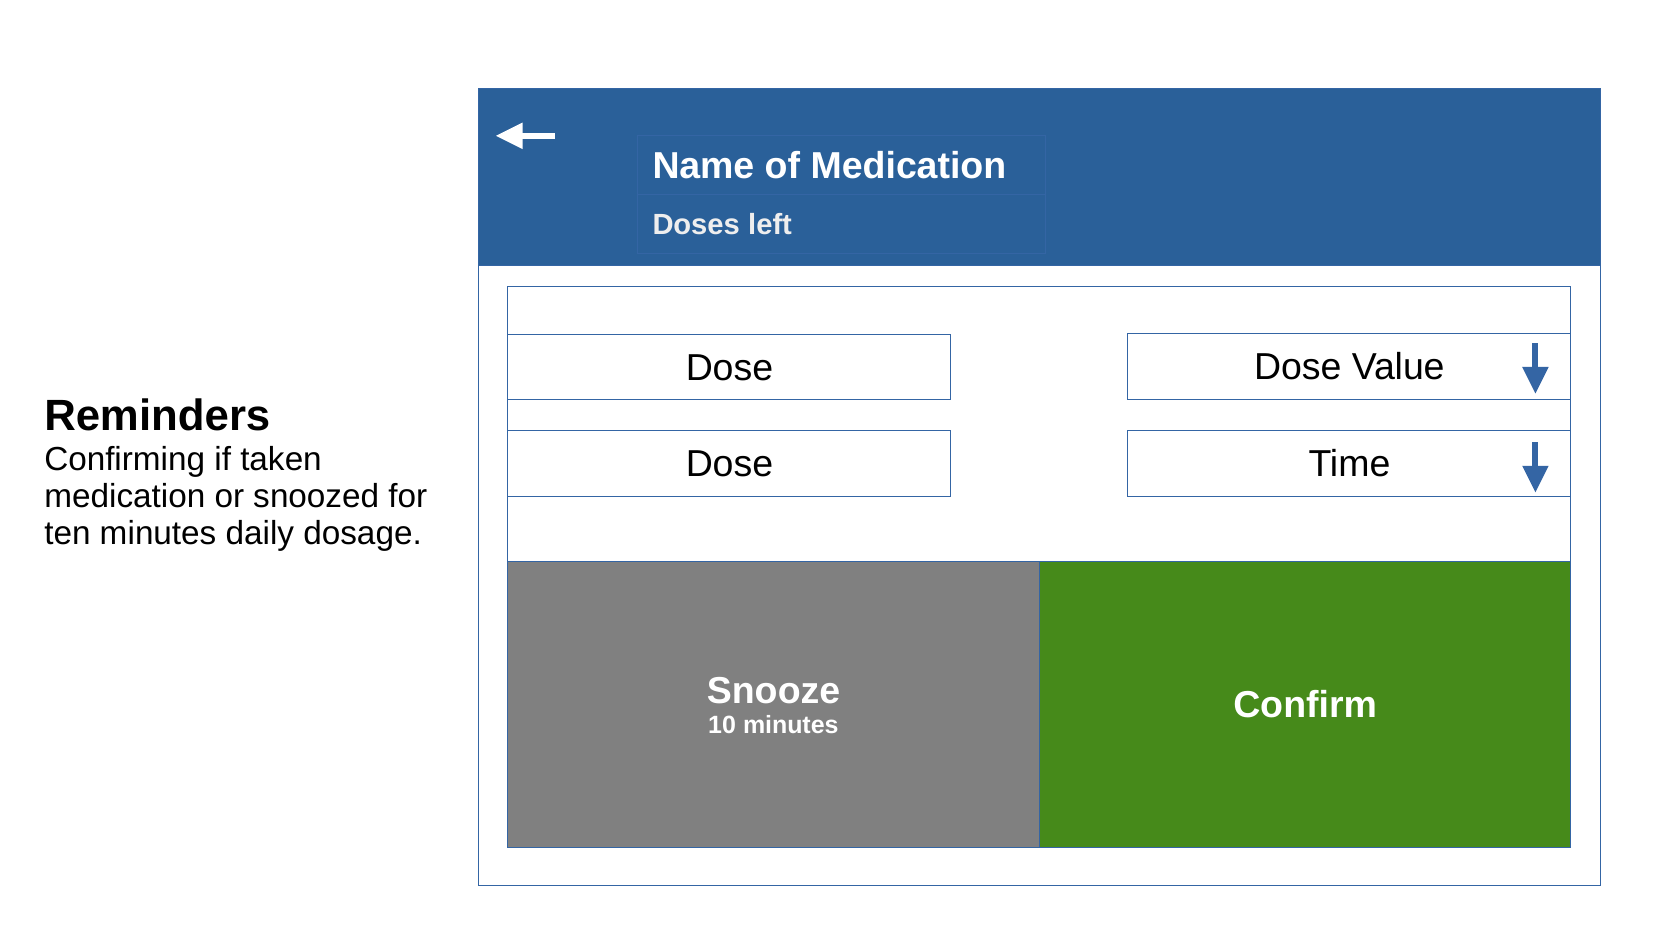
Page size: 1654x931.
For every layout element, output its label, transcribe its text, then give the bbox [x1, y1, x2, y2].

text_box Doses left [637, 194, 1046, 254]
text_box Reminders Confirming if taken medication or snoozed for ten minutes daily dosage. [29, 383, 443, 559]
text_box [478, 88, 1601, 886]
text_box Dose Value [1127, 333, 1571, 400]
text_box Time [1127, 430, 1571, 497]
text_box Dose [507, 430, 951, 497]
text_box Confirm [1039, 561, 1571, 848]
text_box Dose [507, 334, 951, 400]
text_box Snooze 10 minutes [507, 561, 1039, 848]
text_box Name of Medication [637, 135, 1046, 194]
